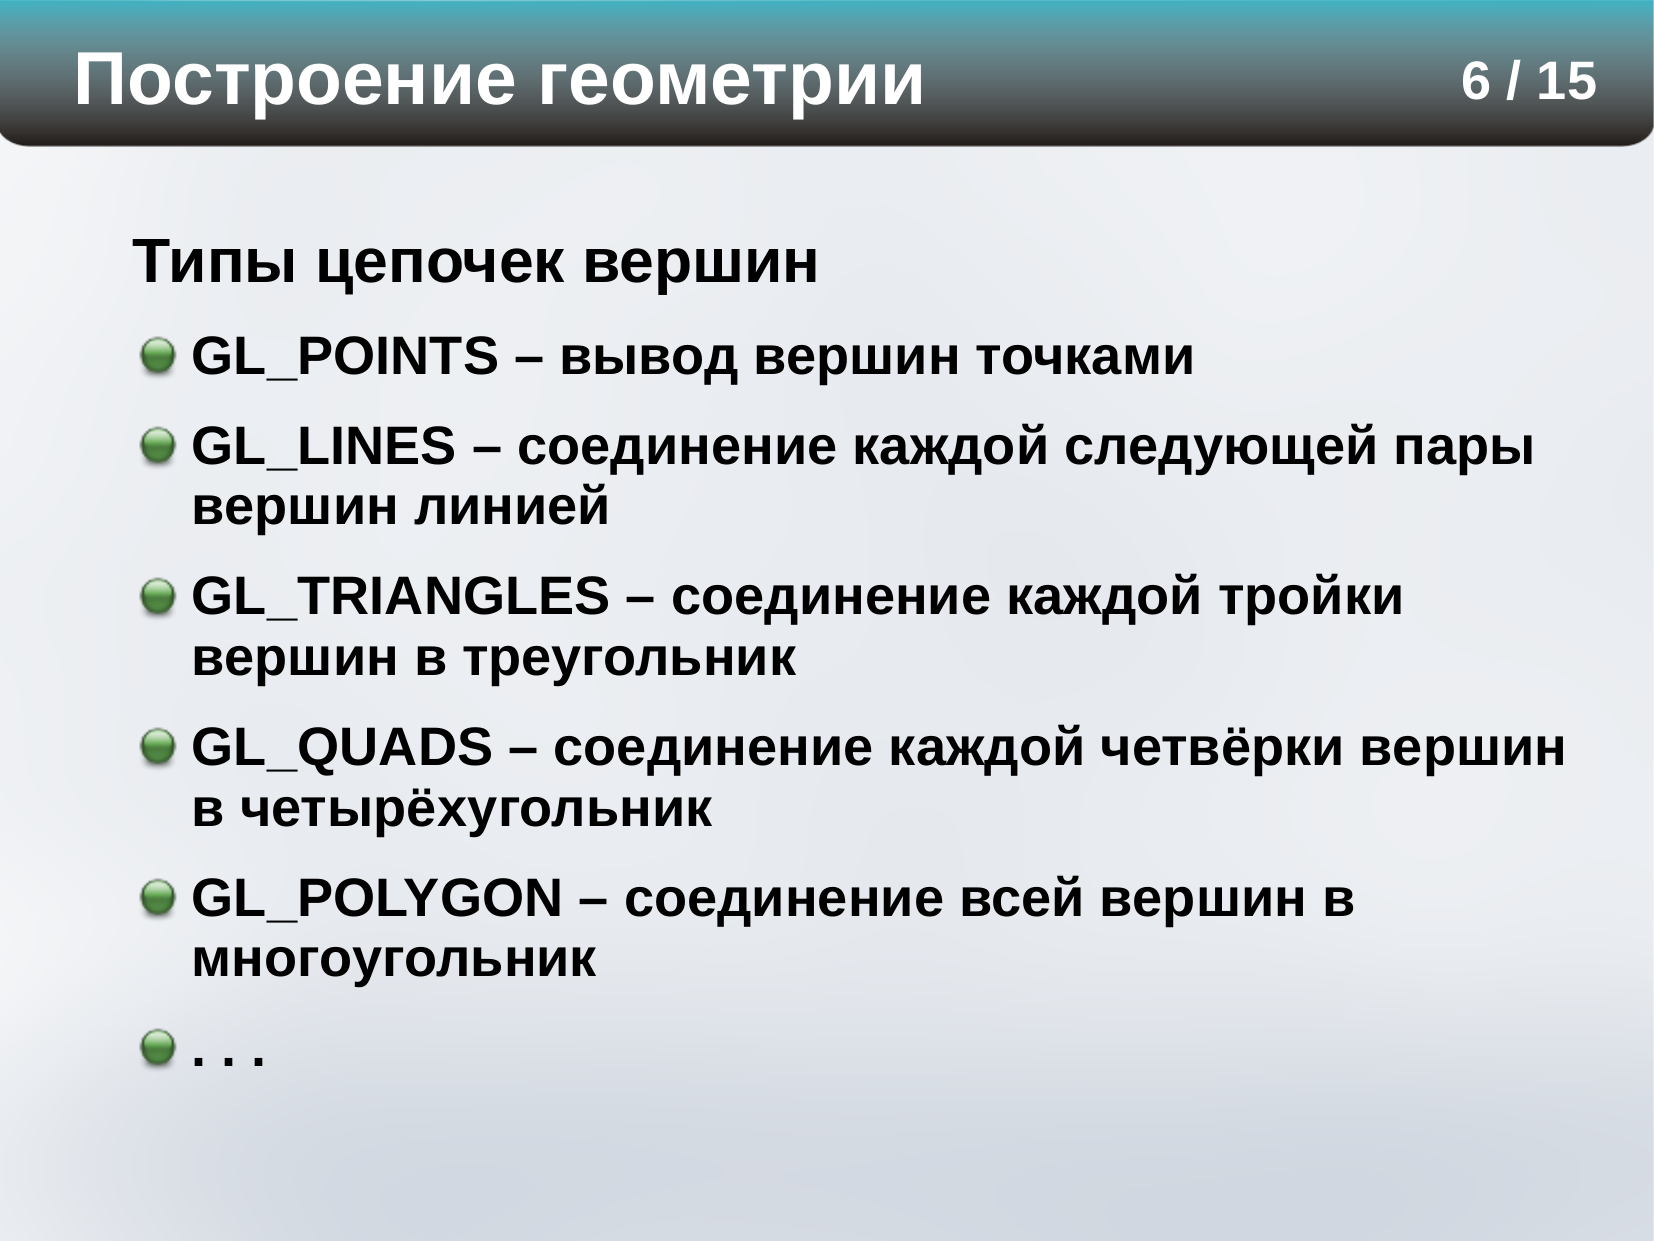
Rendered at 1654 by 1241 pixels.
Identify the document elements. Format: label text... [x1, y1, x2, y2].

text_box <номер> / 15 [1446, 42, 1654, 179]
text_box Типы цепочек вершин GL_POINTS – вывод вершин точками GL_LINES – соединение каждой следующей пары вершин линией GL_TRIANGLES – соединение каждой тройки вершин в треугольник GL_QUADS – соединение каждой четвёрки вершин в четырёхугольник GL_POLYGON – соединение всей вершин в многоугольник . . . [118, 218, 1595, 1086]
text_box Построение геометрии [59, 29, 1418, 129]
picture [0, 0, 1654, 1241]
